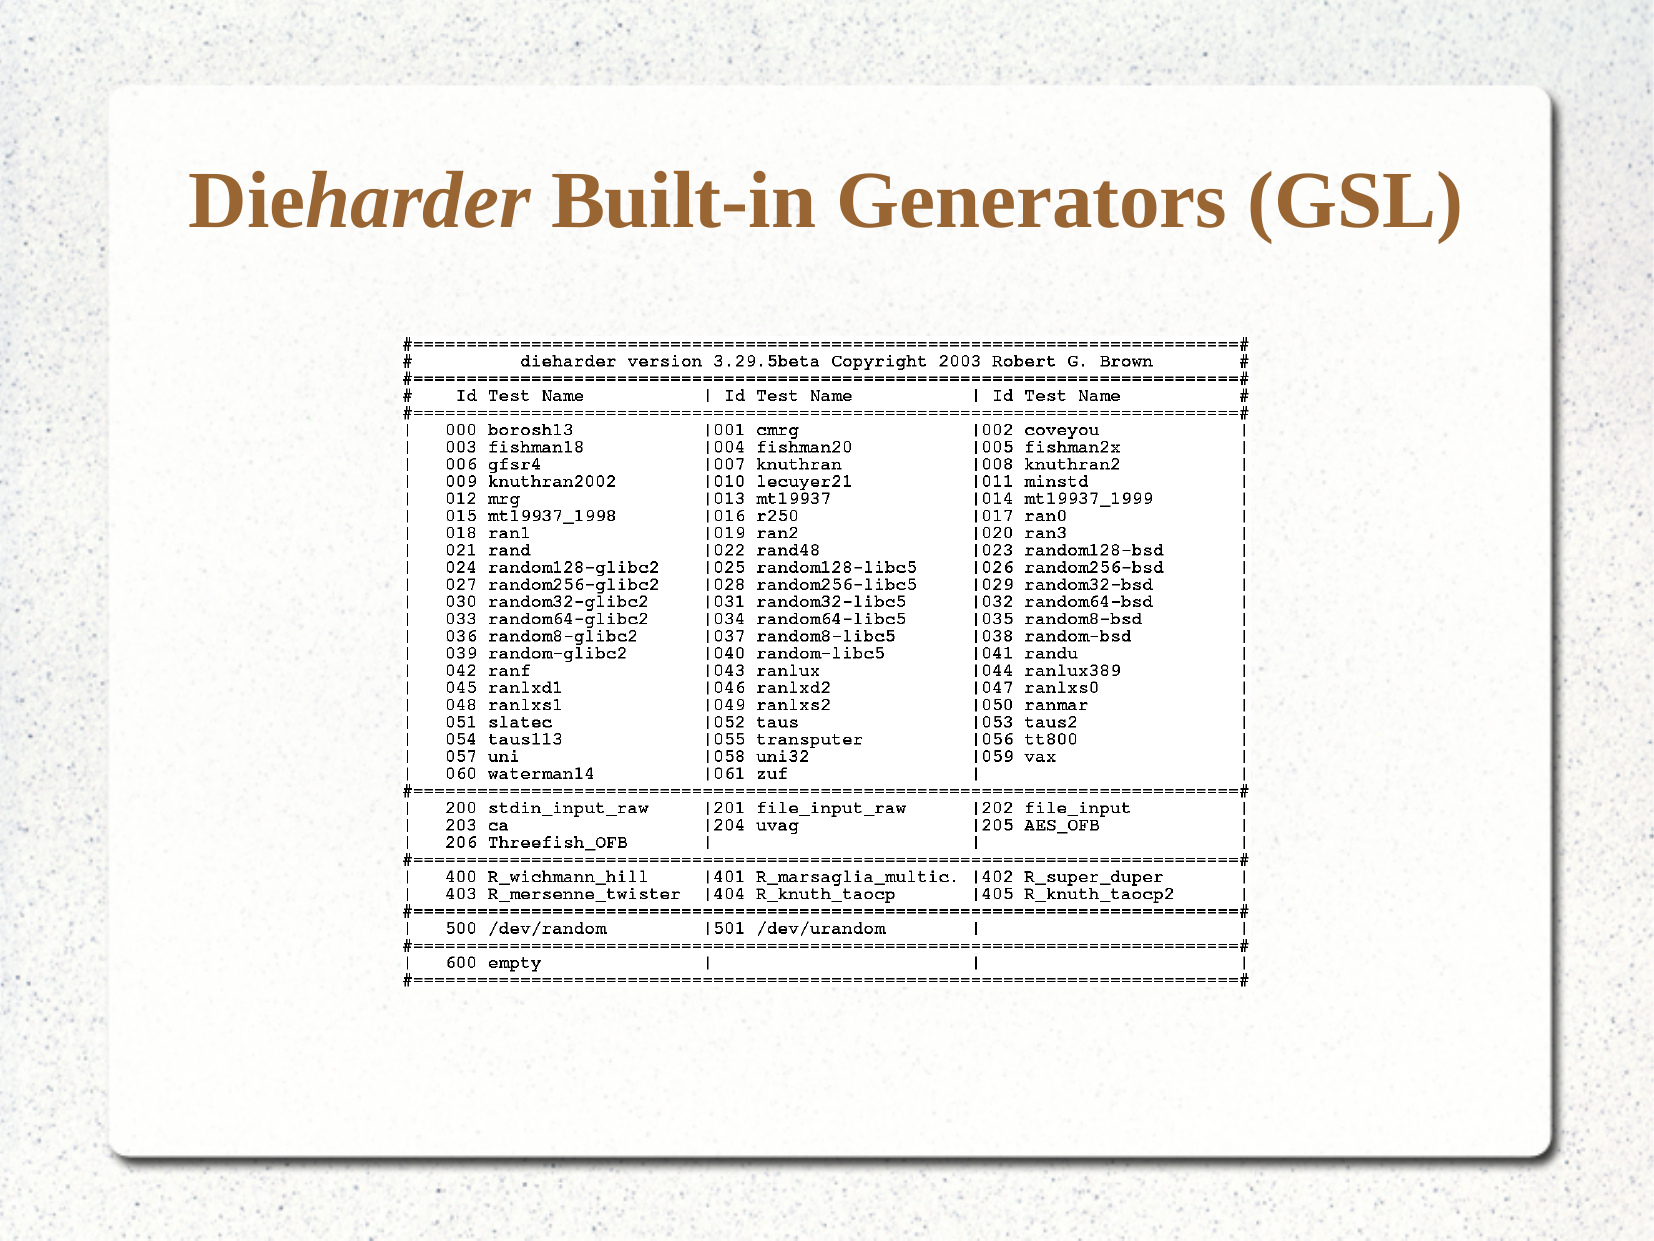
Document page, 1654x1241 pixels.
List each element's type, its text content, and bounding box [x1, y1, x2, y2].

picture [0, 0, 1654, 1241]
title Dieharder Built-in Generators (GSL) [118, 96, 1536, 304]
